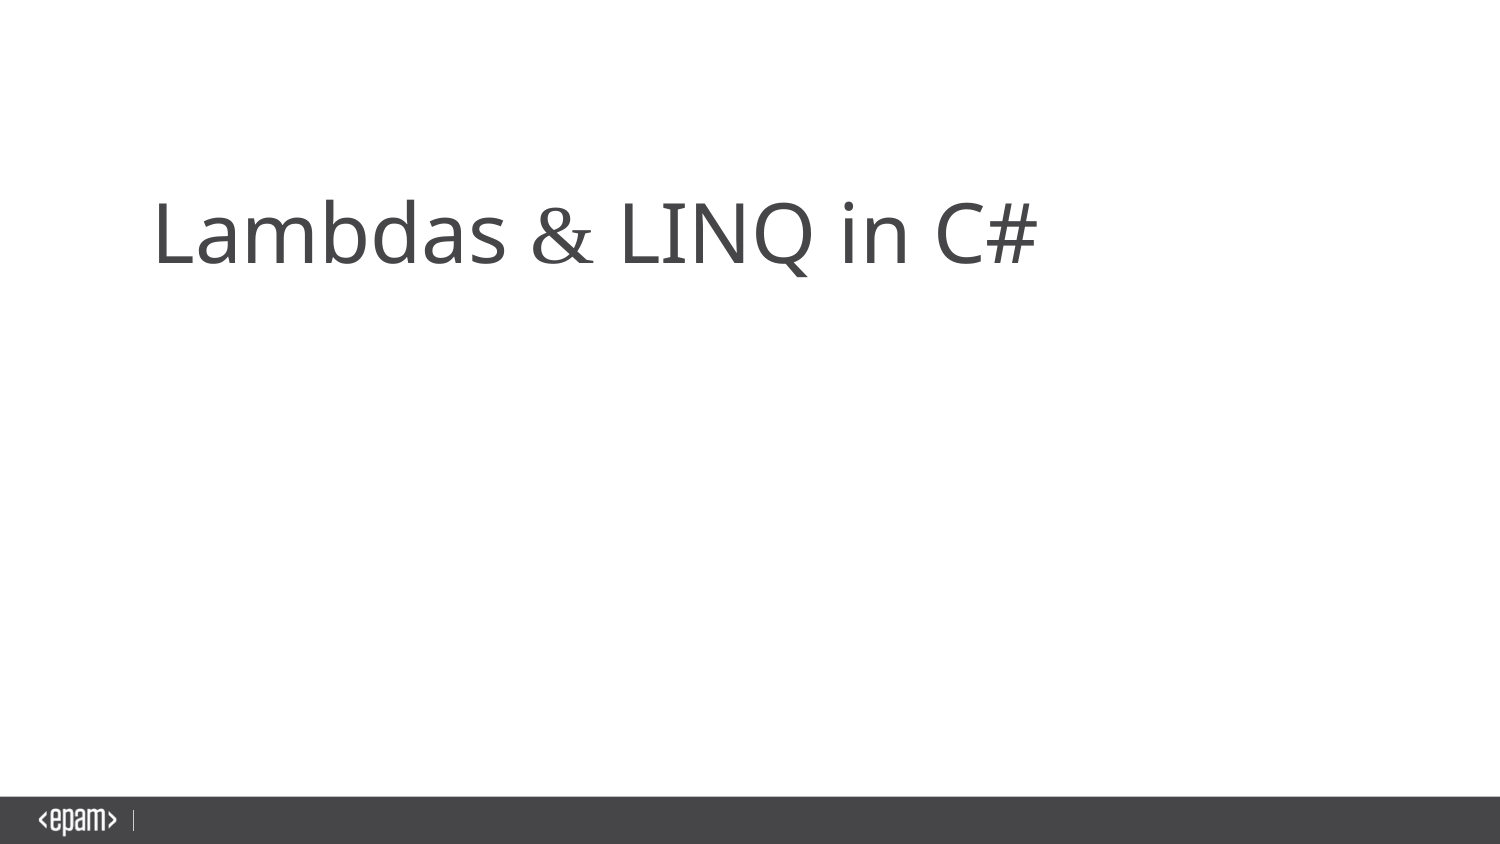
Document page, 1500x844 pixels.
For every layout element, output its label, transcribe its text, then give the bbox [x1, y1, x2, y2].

text_box Lambdas & LINQ in C# [136, 166, 1323, 308]
picture [38, 808, 117, 837]
